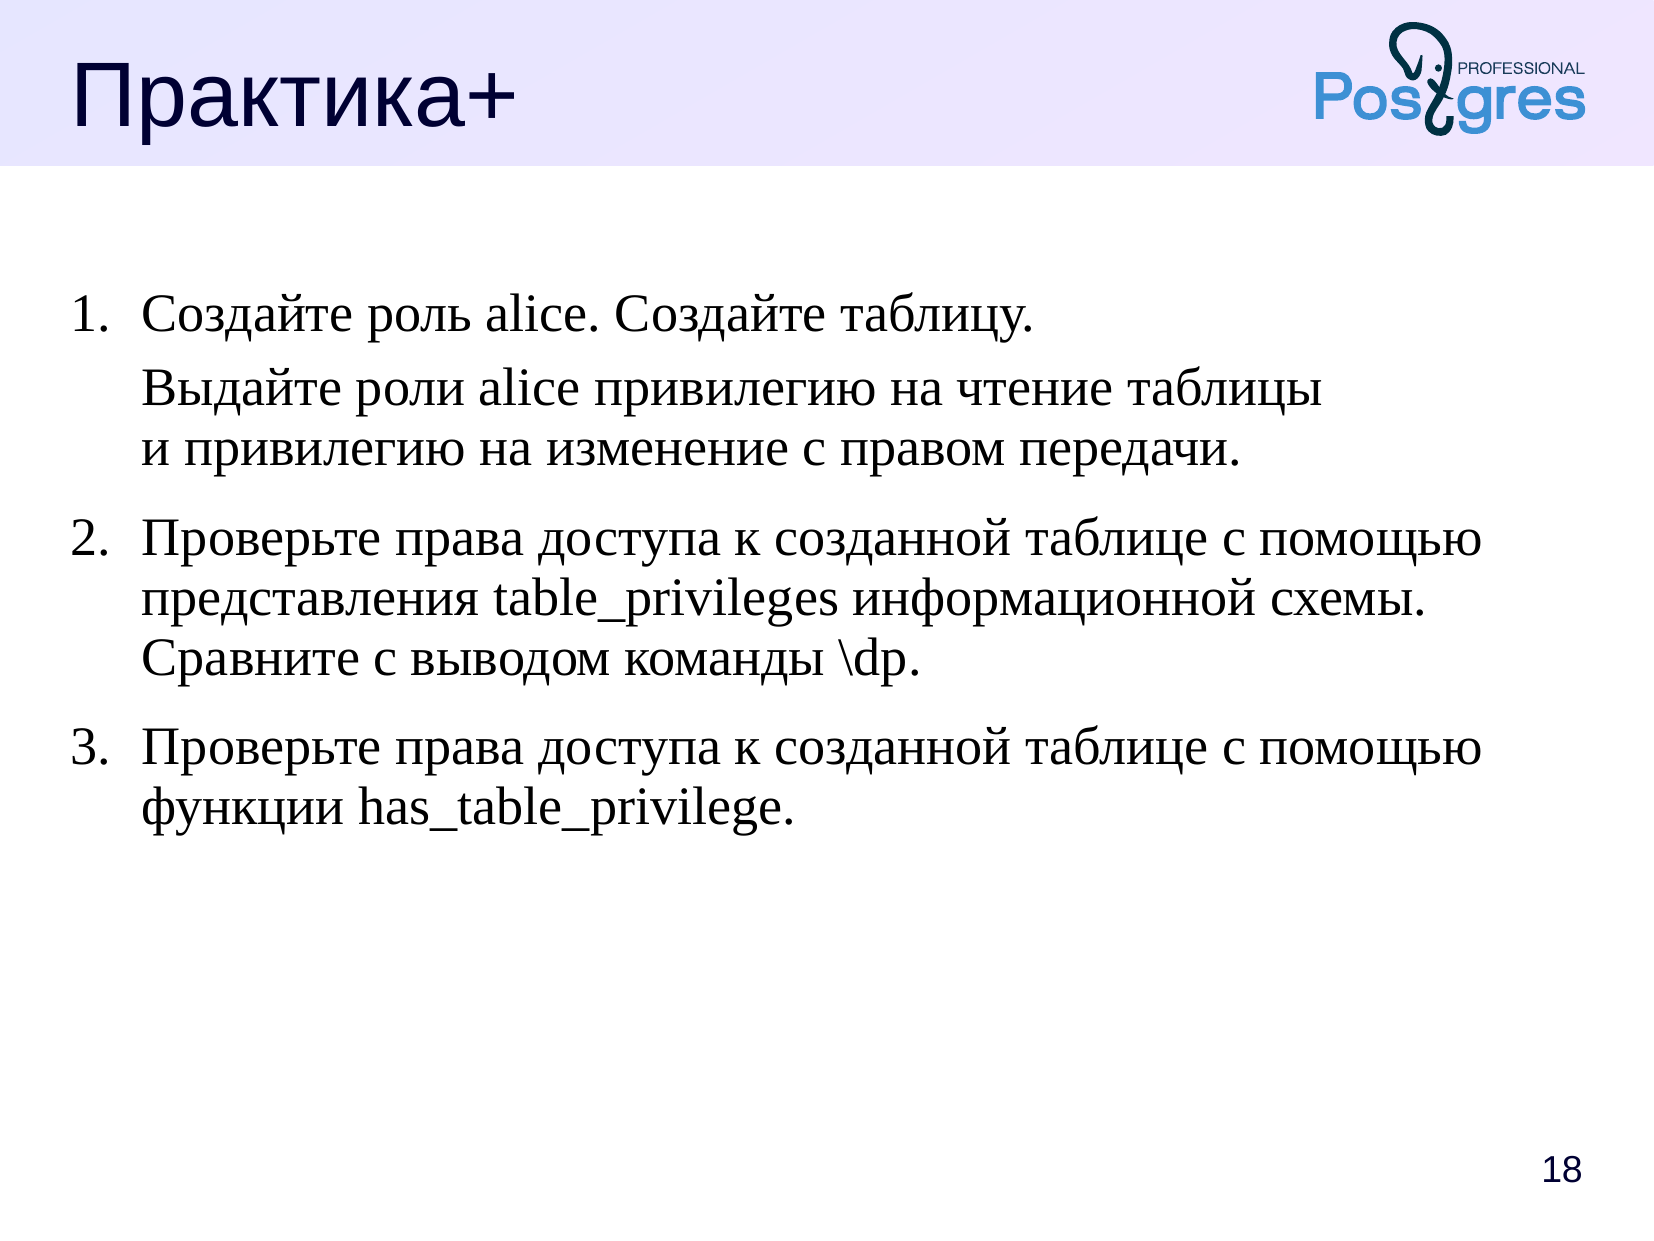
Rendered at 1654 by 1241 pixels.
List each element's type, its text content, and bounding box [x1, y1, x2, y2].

title Практика+ [70, 43, 1241, 147]
list Создайте роль alice. Создайте таблицу. Выдайте роли alice привилегию на чтение таблицы и привилегию на изменение с правом передачи. Проверьте права доступа к созданной таблице с помощью представления table_privileges информационной схемы. Сравните с выводом команды \dp. Проверьте права доступа к созданной таблице с помощью функции has_table_privilege. [70, 283, 1583, 1134]
